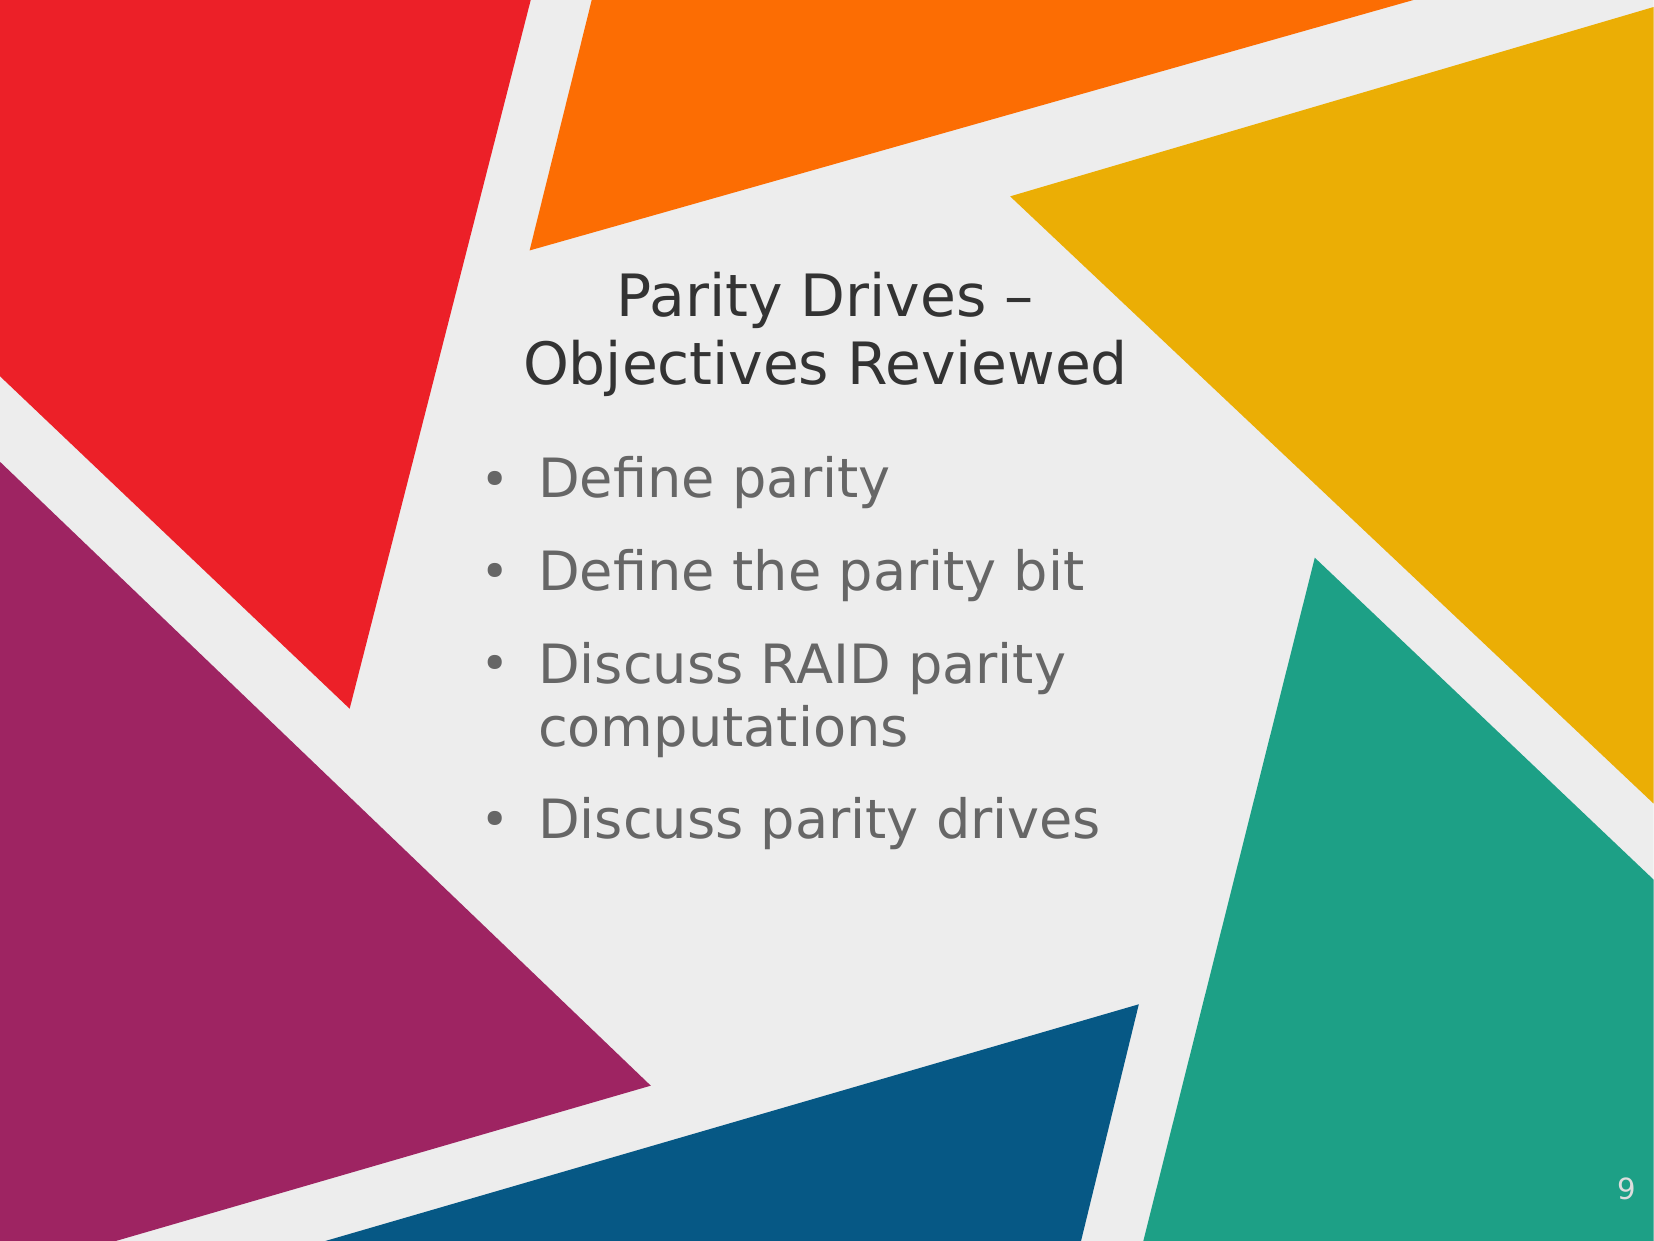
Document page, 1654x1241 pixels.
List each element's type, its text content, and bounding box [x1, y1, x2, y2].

title Parity Drives – Objectives Reviewed [467, 226, 1185, 434]
list Define parity Define the parity bit Discuss RAID parity computations Discuss parity drives [467, 447, 1191, 1005]
